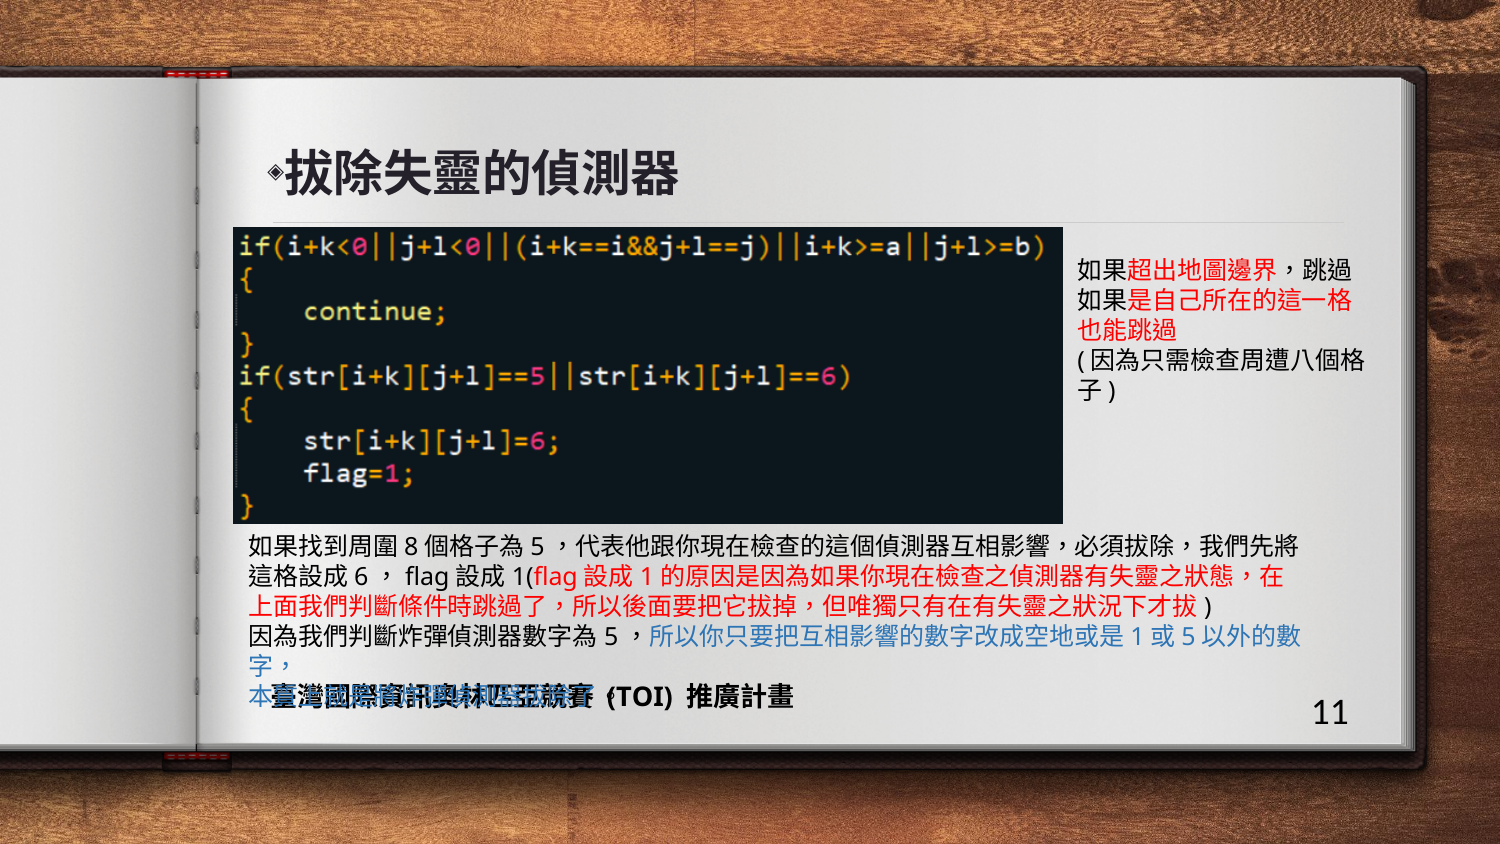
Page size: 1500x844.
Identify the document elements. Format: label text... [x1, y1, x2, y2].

text_box 如果找到周圍8個格子為5，代表他跟你現在檢查的這個偵測器互相影響，必須拔除，我們先將這格設成6，flag設成1(flag設成1的原因是因為如果你現在檢查之偵測器有失靈之狀態，在上面我們判斷條件時跳過了，所以後面要把它拔掉，但唯獨只有在有失靈之狀況下才拔) 因為我們判斷炸彈偵測器數字為5，所以你只要把互相影響的數字改成空地或是1或5以外的數字， 本質上就是將炸彈偵測器拔除了。 [233, 523, 1323, 691]
list 拔除失靈的偵測器 [252, 126, 1183, 216]
picture [233, 227, 1063, 523]
text_box 如果超出地圖邊界，跳過 如果是自己所在的這一格 也能跳過 (因為只需檢查周遭八個格子) [1063, 247, 1406, 384]
text_box [1295, 672, 1386, 737]
